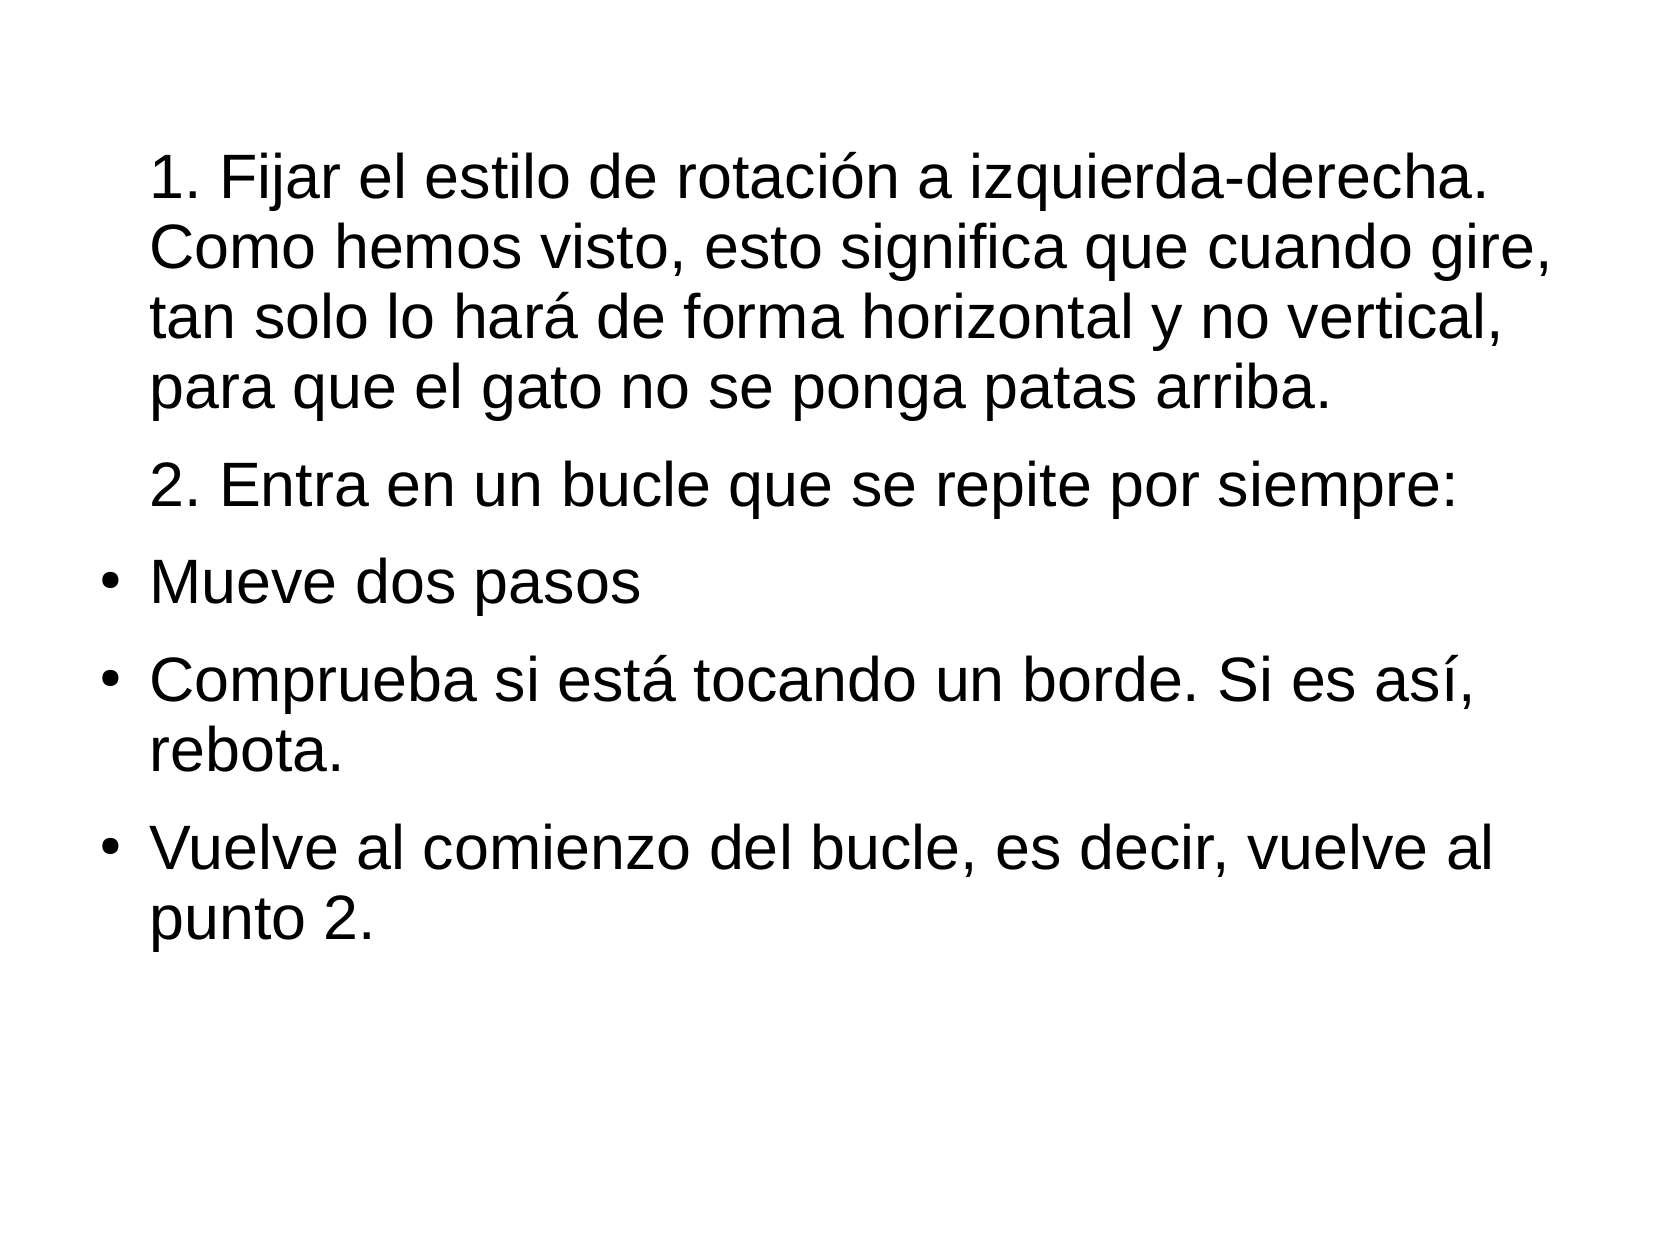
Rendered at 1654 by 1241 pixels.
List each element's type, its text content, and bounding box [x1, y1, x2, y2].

list 1. Fijar el estilo de rotación a izquierda-derecha. Como hemos visto, esto significa que cuando gire, tan solo lo hará de forma horizontal y no vertical, para que el gato no se ponga patas arriba. 2. Entra en un bucle que se repite por siempre: Mueve dos pasos Comprueba si está tocando un borde. Si es así, rebota. Vuelve al comienzo del bucle, es decir, vuelve al punto 2. [82, 141, 1571, 1010]
